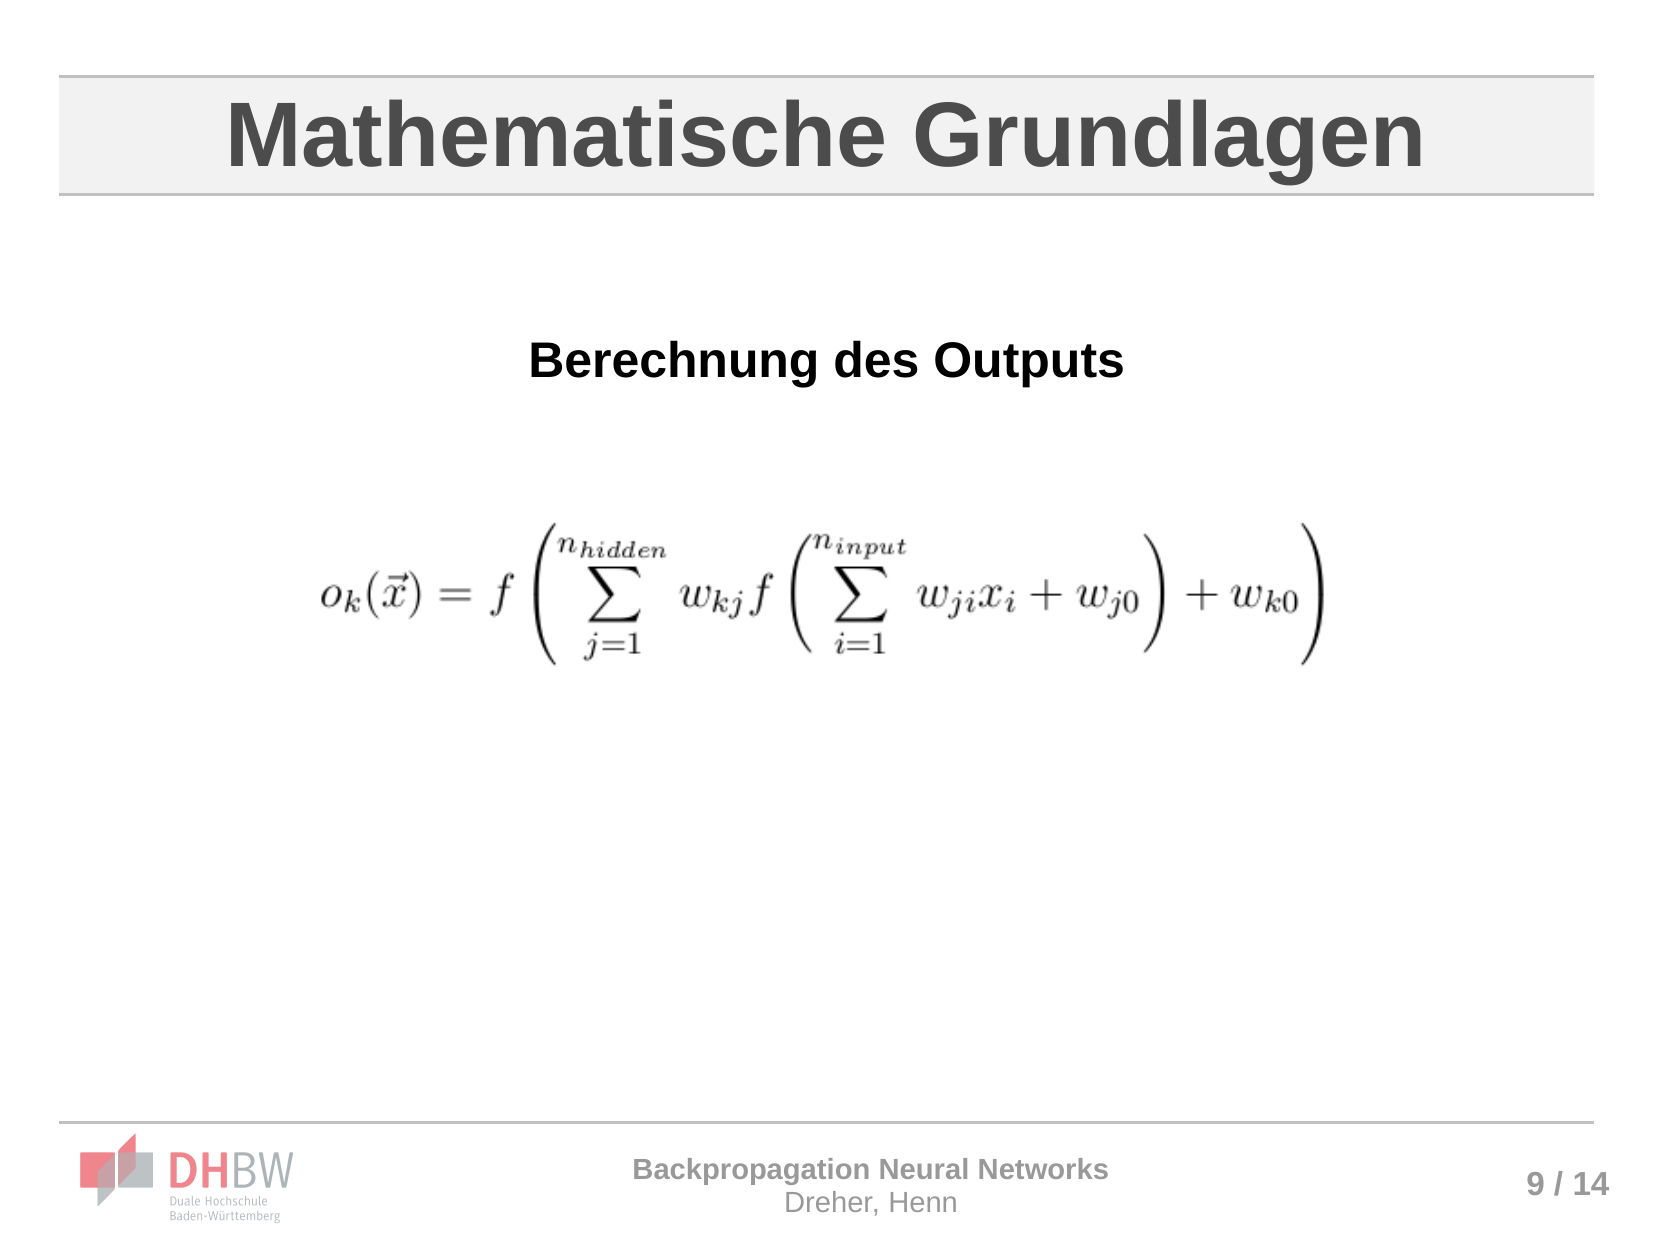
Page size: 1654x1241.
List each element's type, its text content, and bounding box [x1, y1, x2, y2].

picture [78, 1133, 296, 1225]
picture [310, 478, 1344, 686]
text_box Berechnung des Outputs [513, 324, 1141, 396]
title Mathematische Grundlagen [59, 31, 1595, 239]
